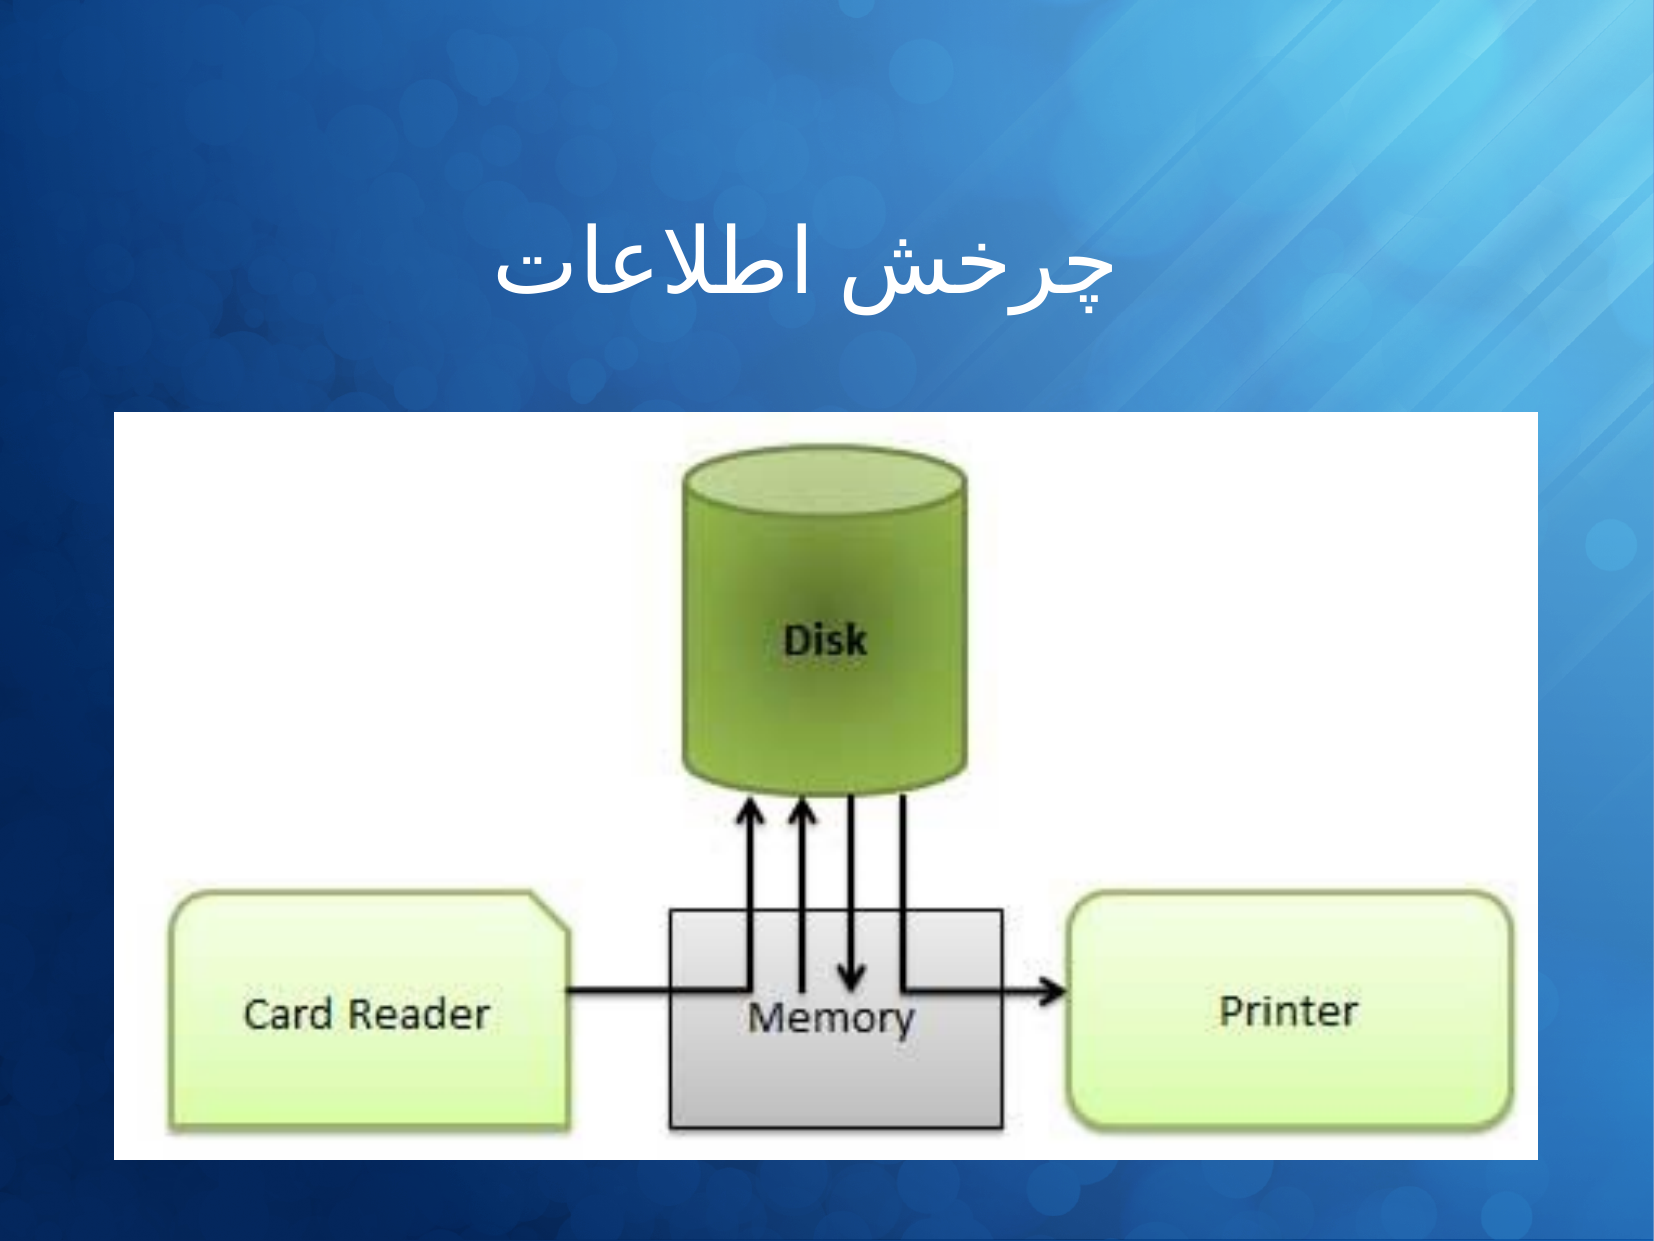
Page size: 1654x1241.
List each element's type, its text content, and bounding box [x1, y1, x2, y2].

picture [0, 0, 1654, 1241]
title چرخش اطلاعات [112, 187, 1501, 356]
